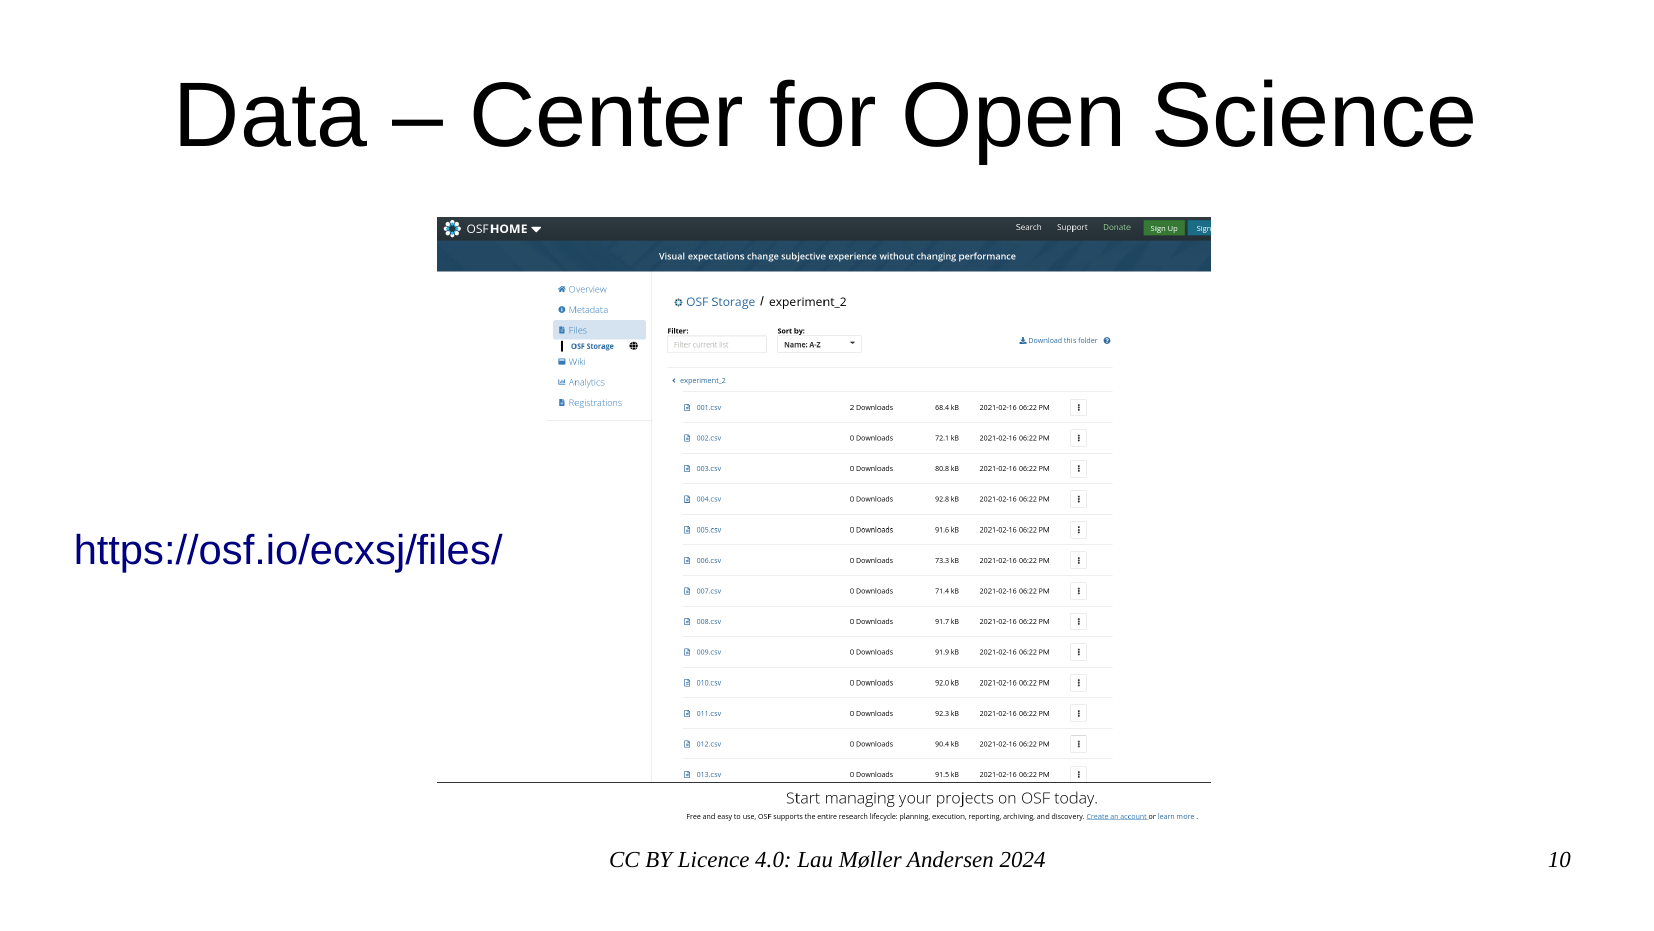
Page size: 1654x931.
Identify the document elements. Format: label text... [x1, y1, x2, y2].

title Data – Center for Open Science [82, 37, 1571, 193]
picture [437, 217, 1211, 839]
text_box https://osf.io/ecxsj/files/ [59, 519, 556, 581]
